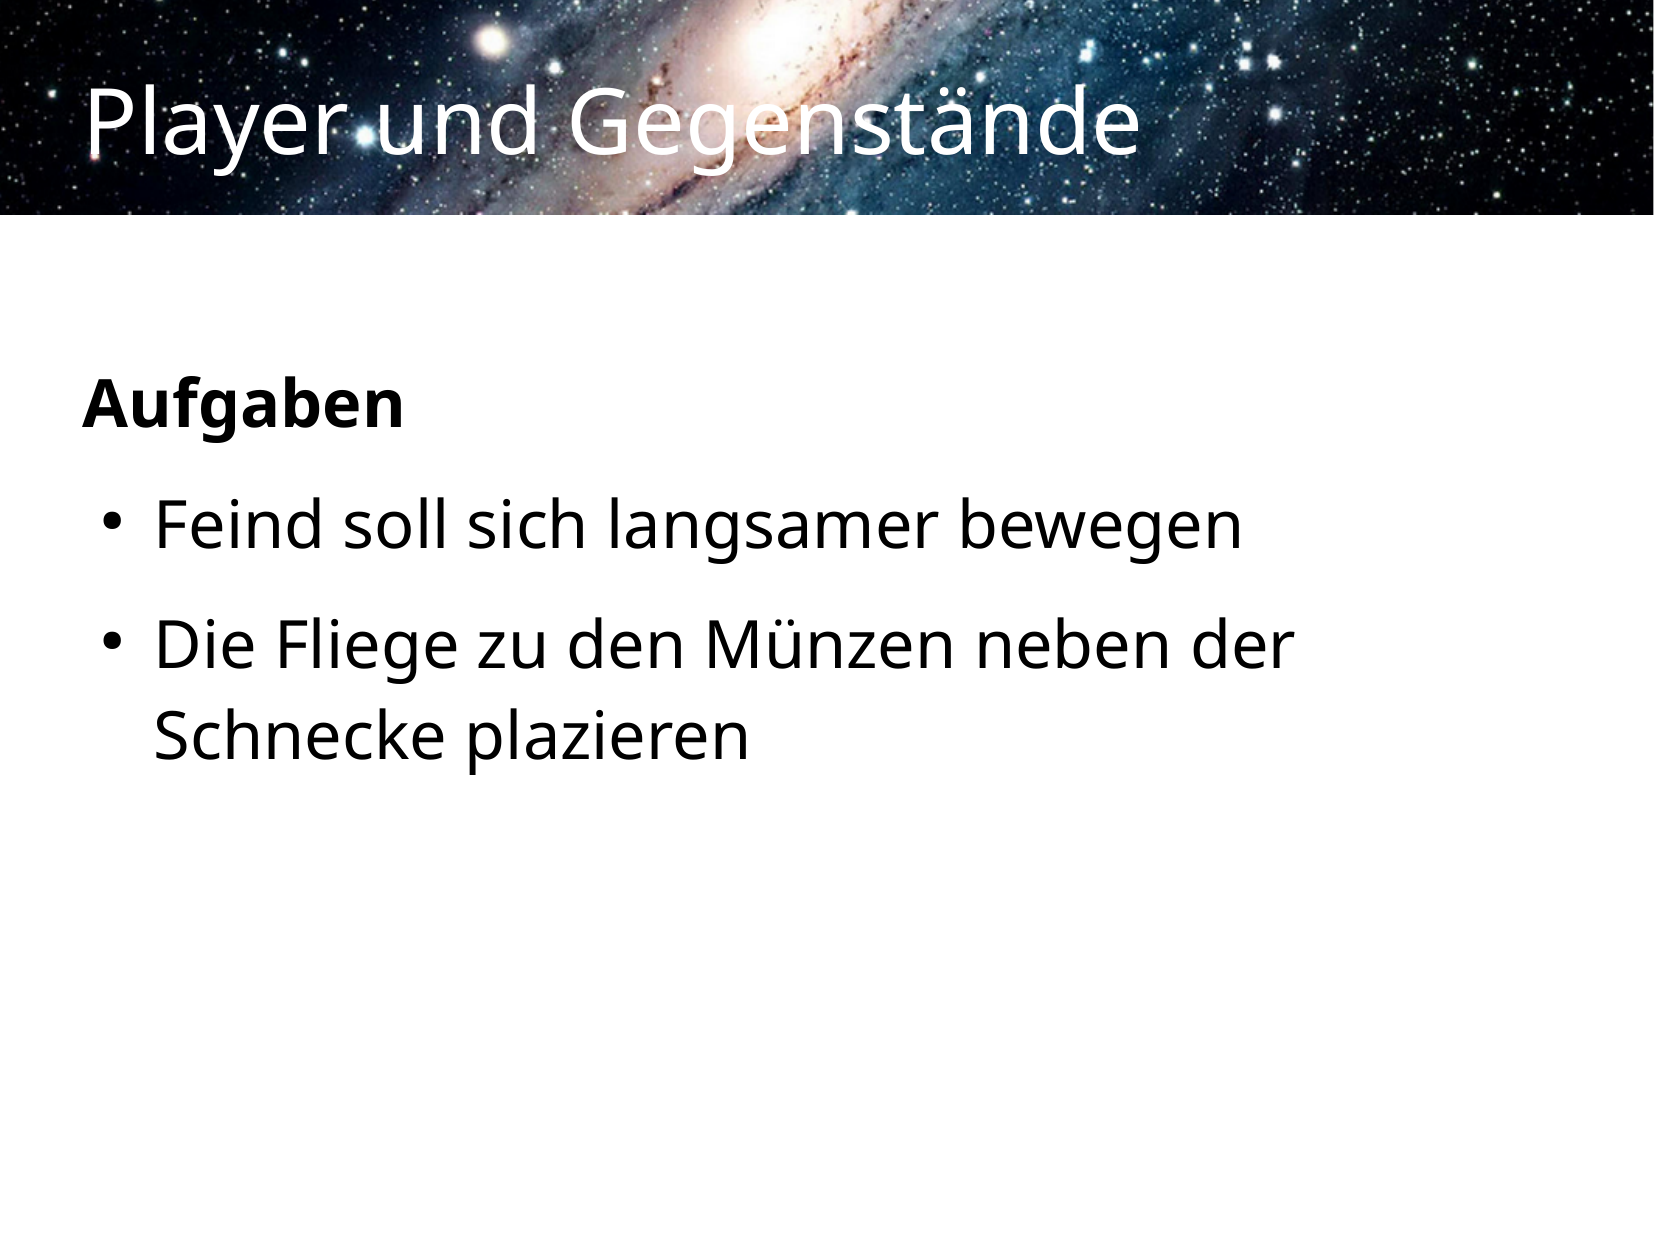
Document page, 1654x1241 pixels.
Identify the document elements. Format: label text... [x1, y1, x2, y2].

title Player und Gegenstände [82, 23, 1571, 215]
list Aufgaben Feind soll sich langsamer bewegen Die Fliege zu den Münzen neben der Schnecke plazieren [82, 236, 1607, 1010]
picture [0, 0, 1654, 215]
